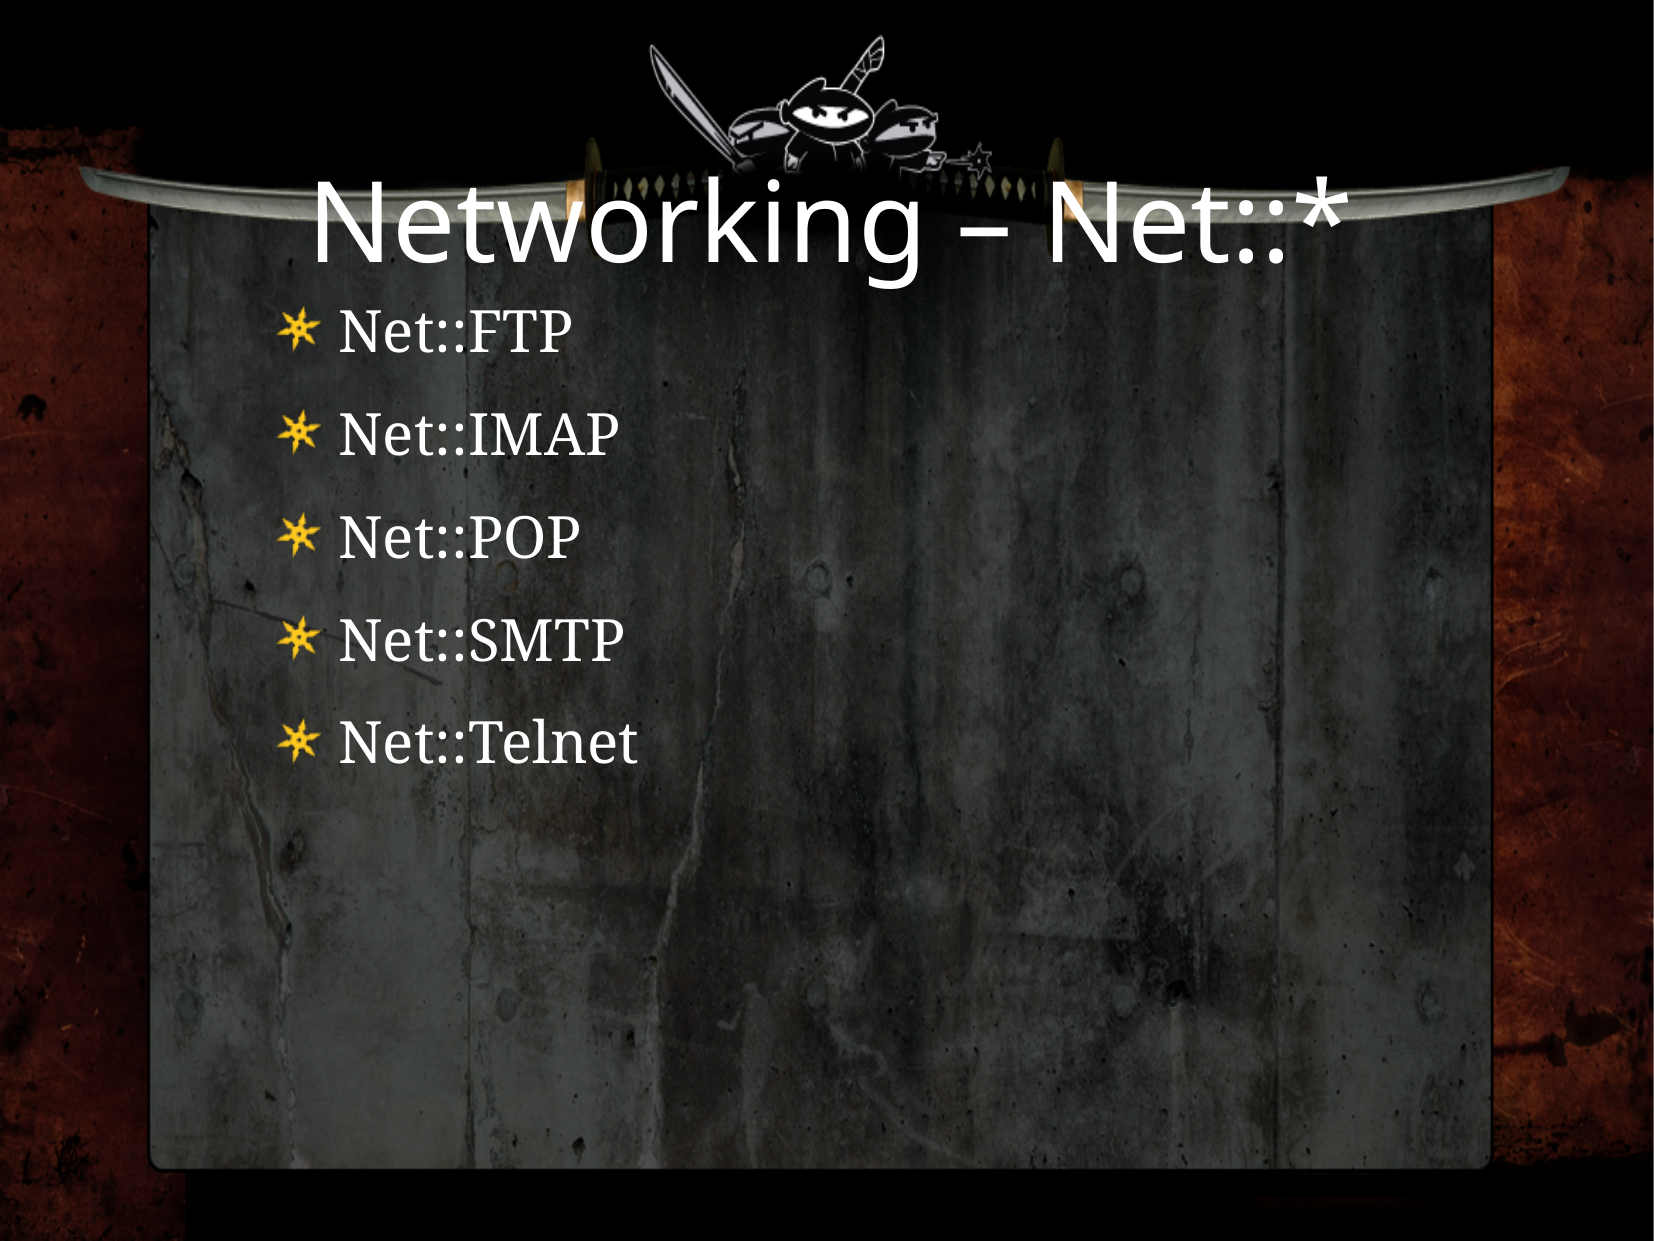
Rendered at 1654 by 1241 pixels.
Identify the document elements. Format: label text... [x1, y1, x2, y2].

title Networking – Net::* [86, 154, 1576, 284]
list Net::FTP Net::IMAP Net::POP Net::SMTP Net::Telnet [187, 290, 1501, 1109]
picture [0, 0, 1654, 1241]
